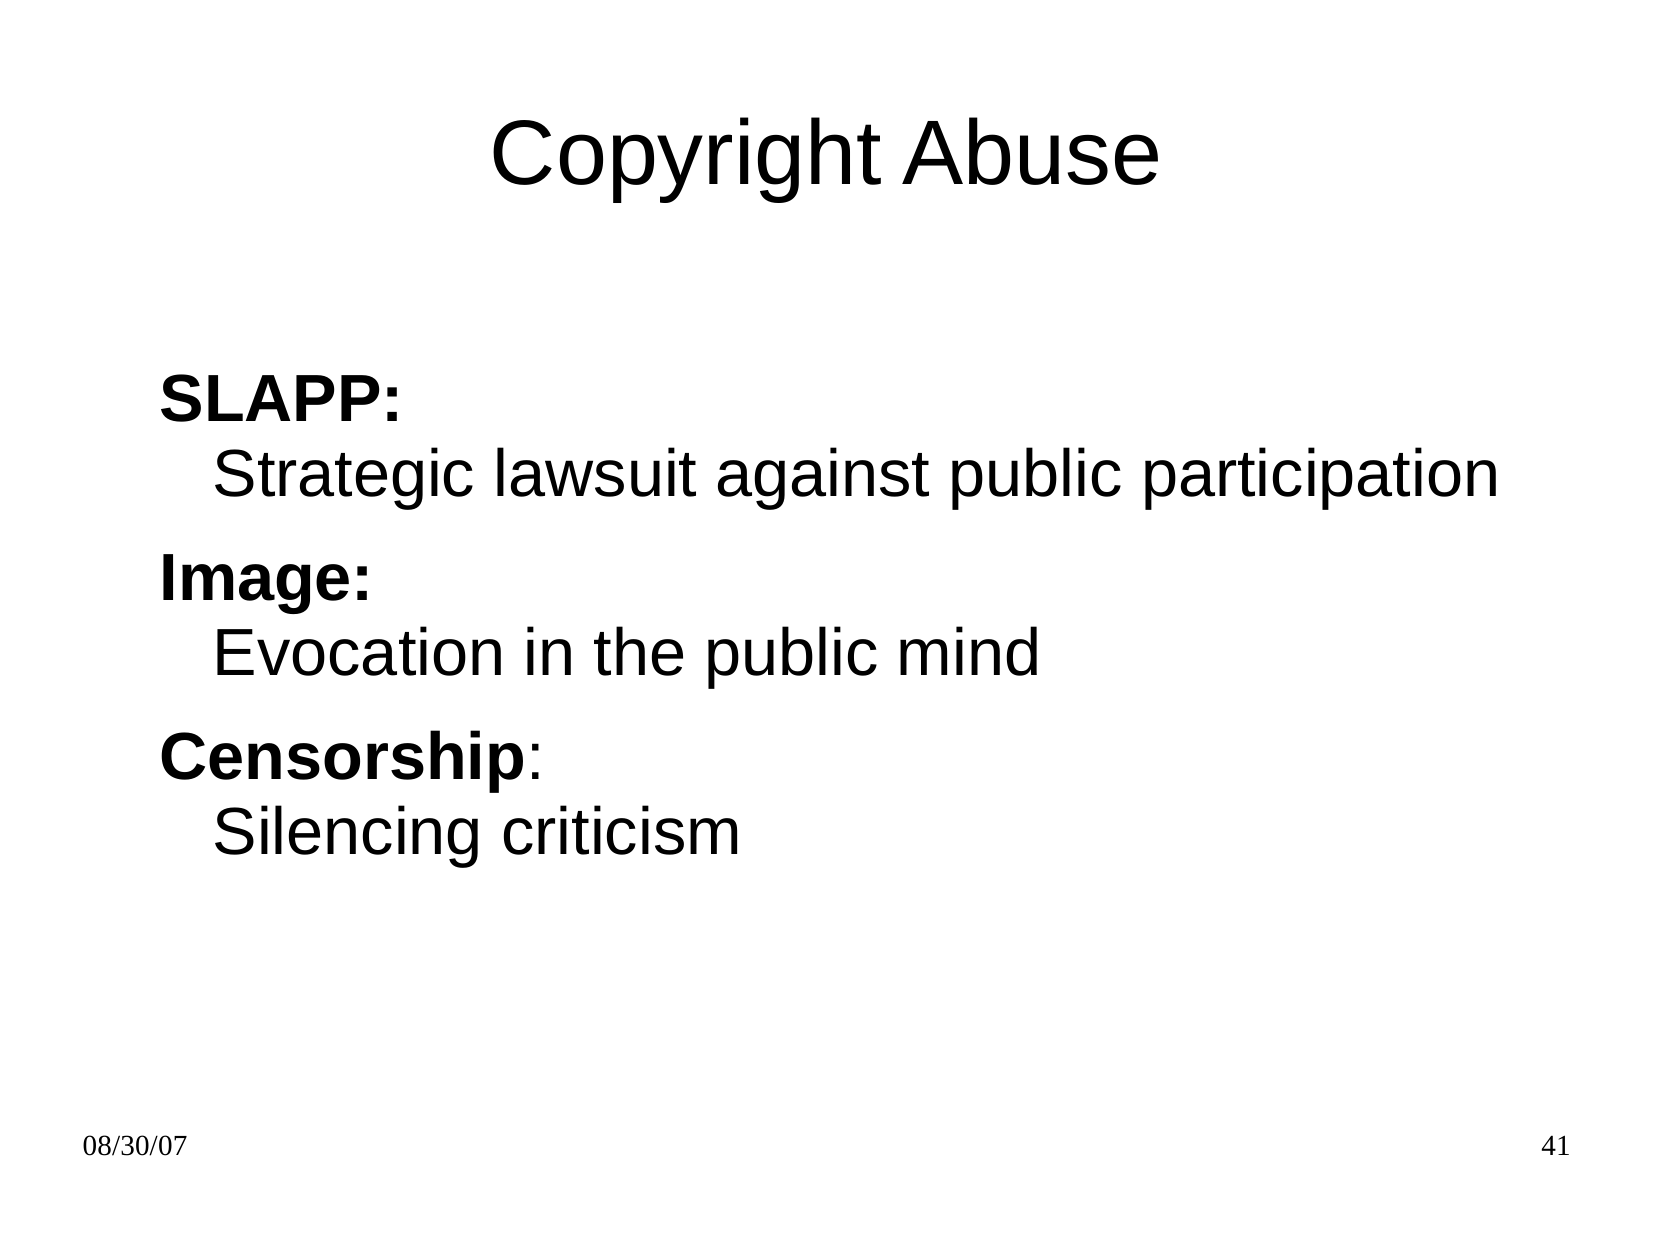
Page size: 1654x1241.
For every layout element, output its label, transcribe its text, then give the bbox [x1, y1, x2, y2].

list SLAPP: Strategic lawsuit against public participation Image: Evocation in the public mind Censorship: Silencing criticism [141, 361, 1522, 962]
title Copyright Abuse [82, 56, 1571, 250]
